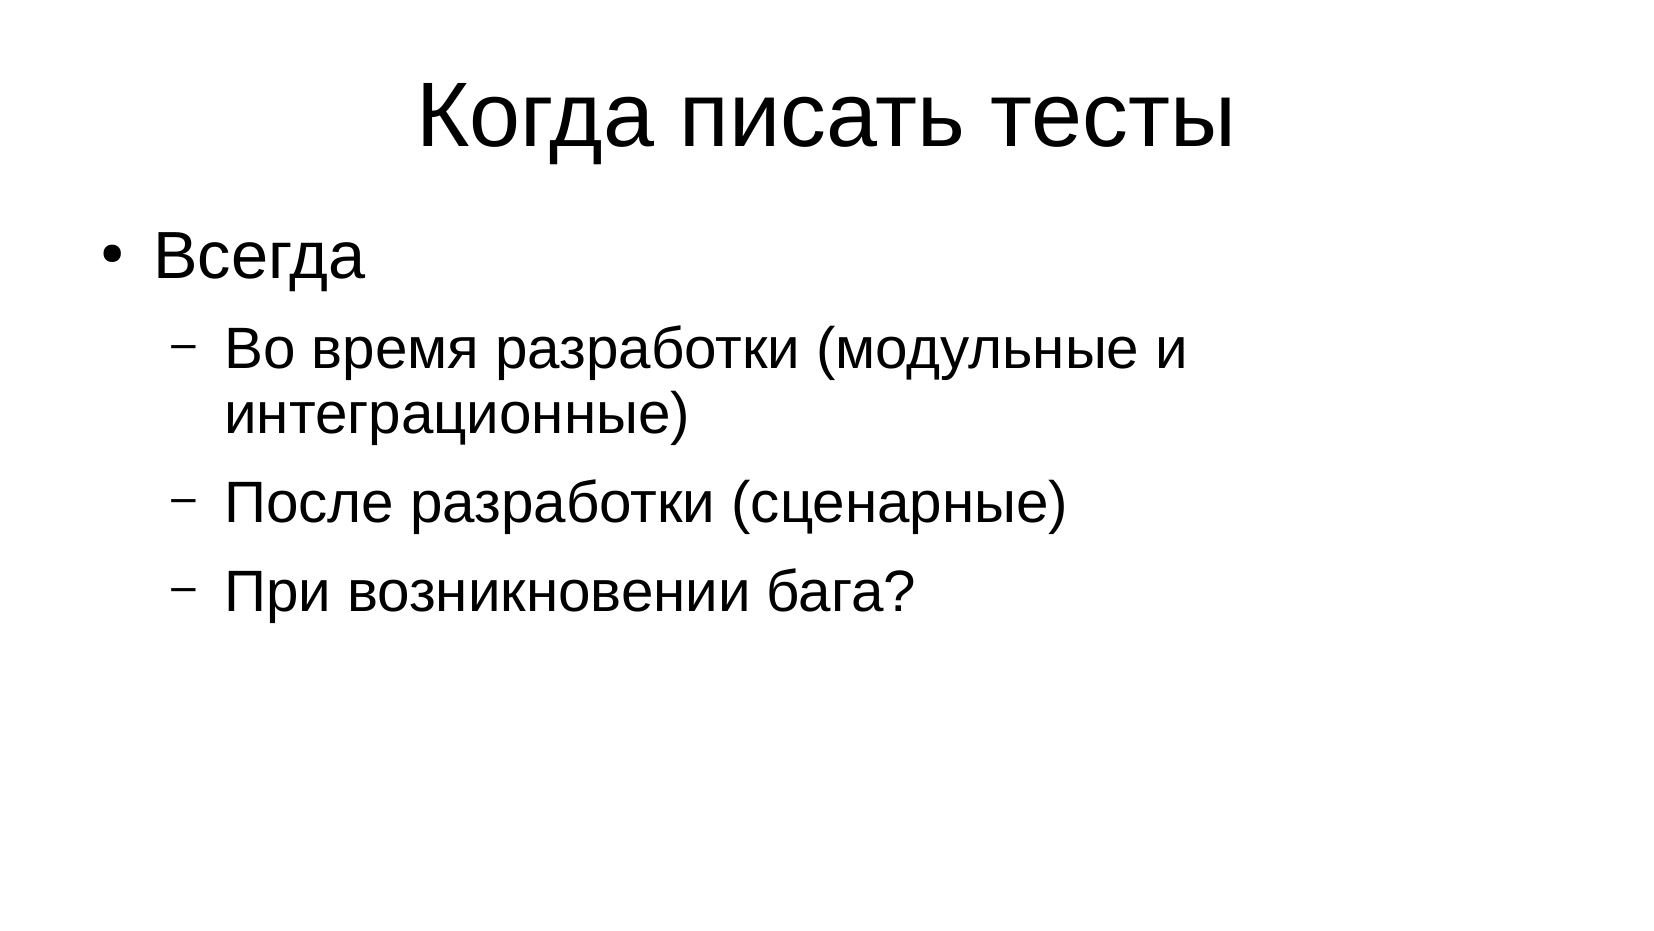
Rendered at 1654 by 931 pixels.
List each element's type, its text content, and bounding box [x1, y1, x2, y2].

title Когда писать тесты [82, 37, 1571, 193]
list Всегда Во время разработки (модульные и интеграционные) После разработки (сценарные) При возникновении бага? [82, 217, 1571, 758]
